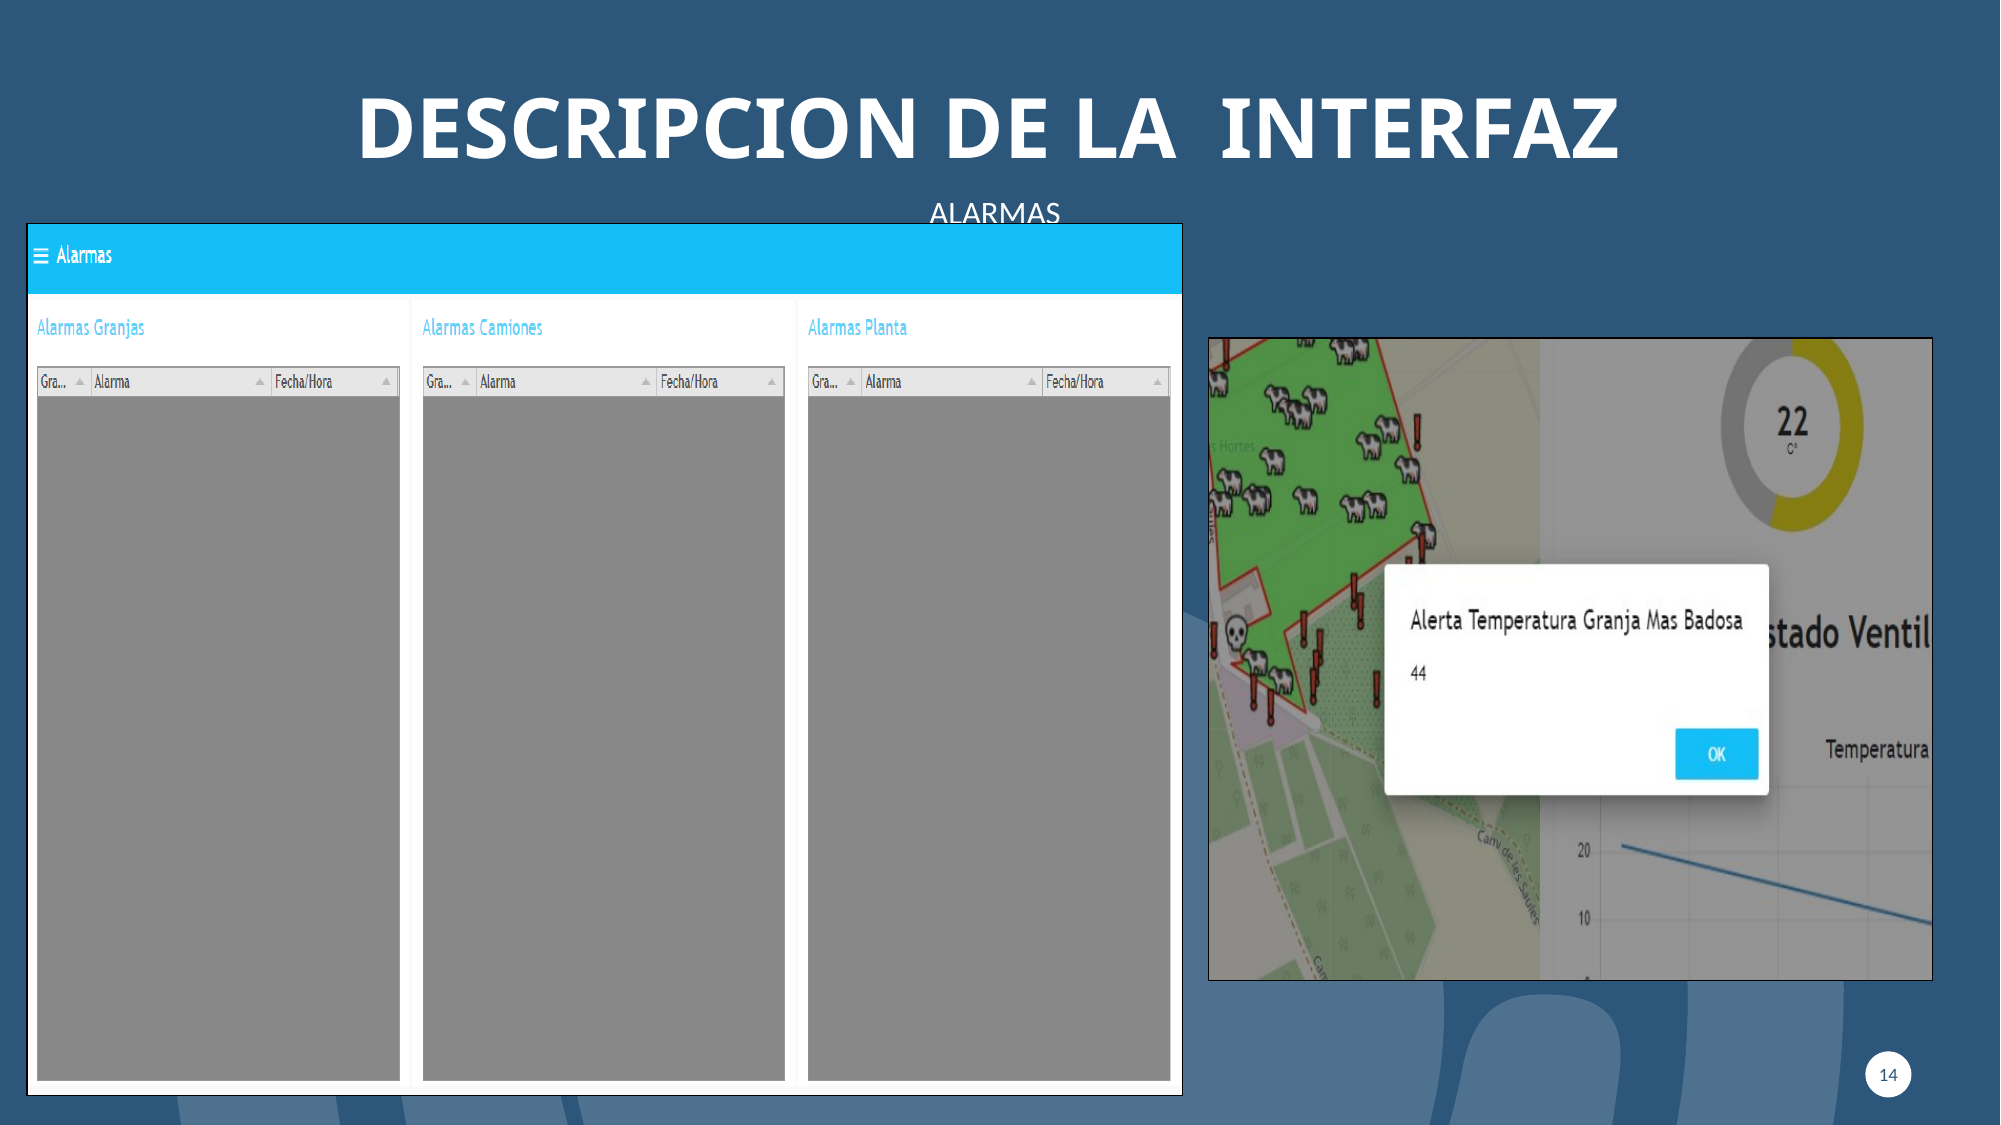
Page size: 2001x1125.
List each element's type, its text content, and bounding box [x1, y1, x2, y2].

picture [27, 224, 1182, 1095]
text_box [1864, 1059, 1913, 1090]
list ALARMAS [98, 145, 1824, 252]
picture [1209, 338, 1932, 980]
title Descripcion de la interfaz [98, 0, 1824, 145]
